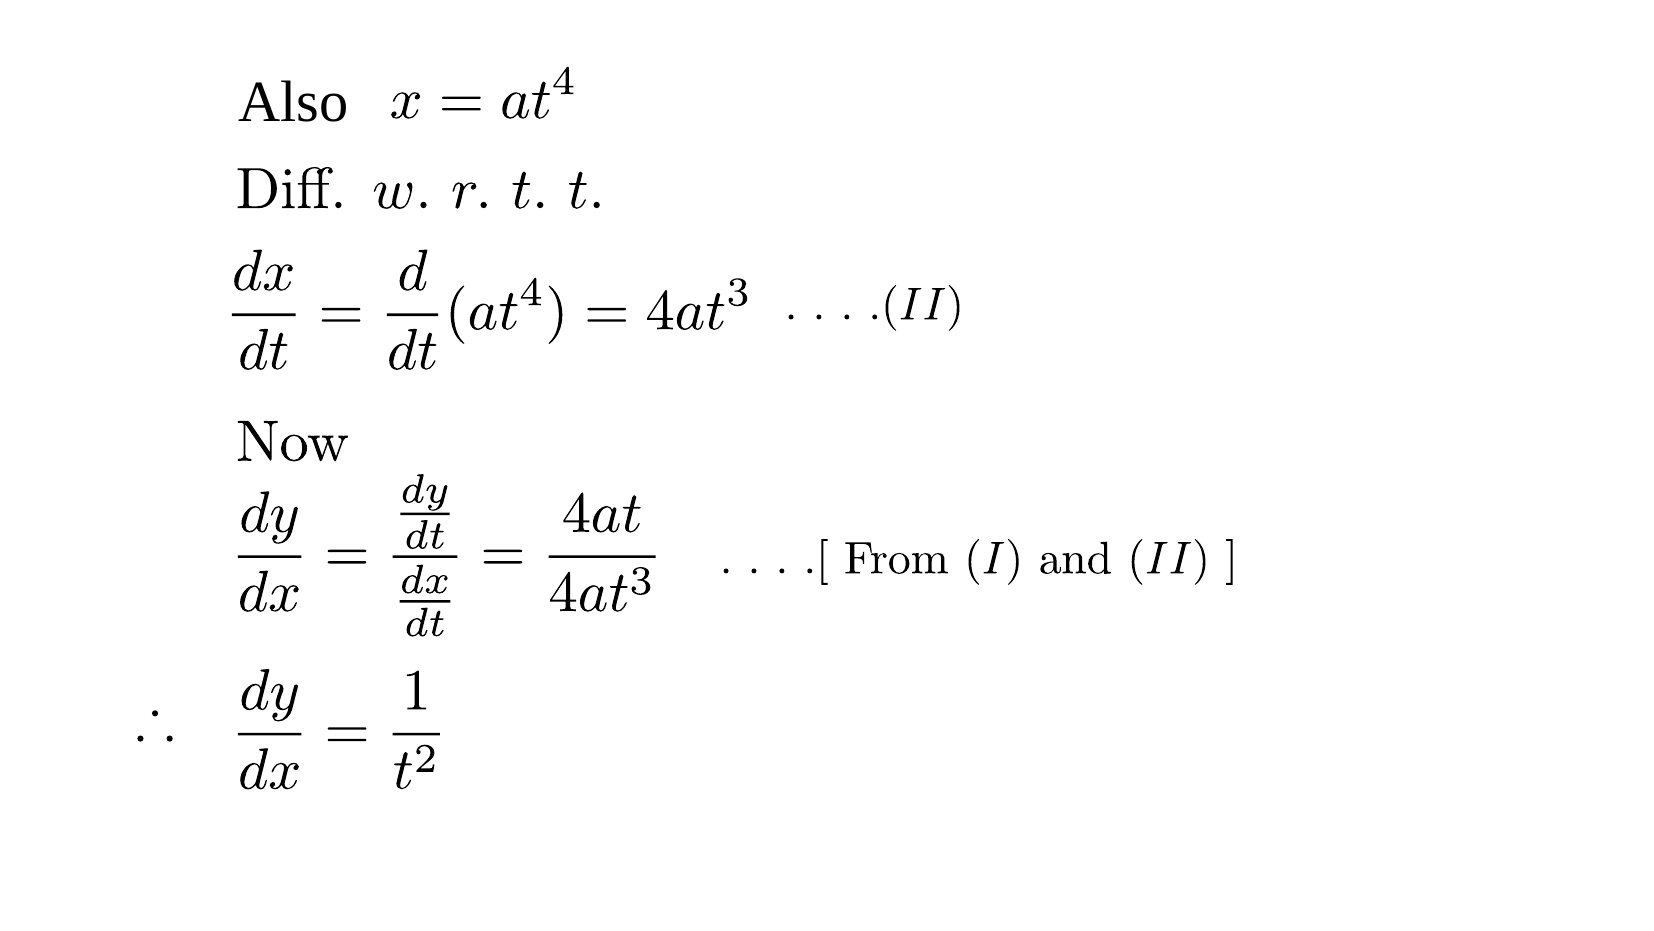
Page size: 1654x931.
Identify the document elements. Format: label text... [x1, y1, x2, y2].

text_box [721, 539, 1233, 585]
text_box [391, 66, 574, 119]
text_box [237, 669, 440, 790]
text_box [137, 710, 173, 742]
text_box [231, 249, 748, 370]
text_box [786, 285, 960, 331]
text_box [237, 420, 348, 462]
text_box [237, 474, 656, 637]
title Also [47, 37, 1607, 886]
text_box [237, 167, 600, 209]
